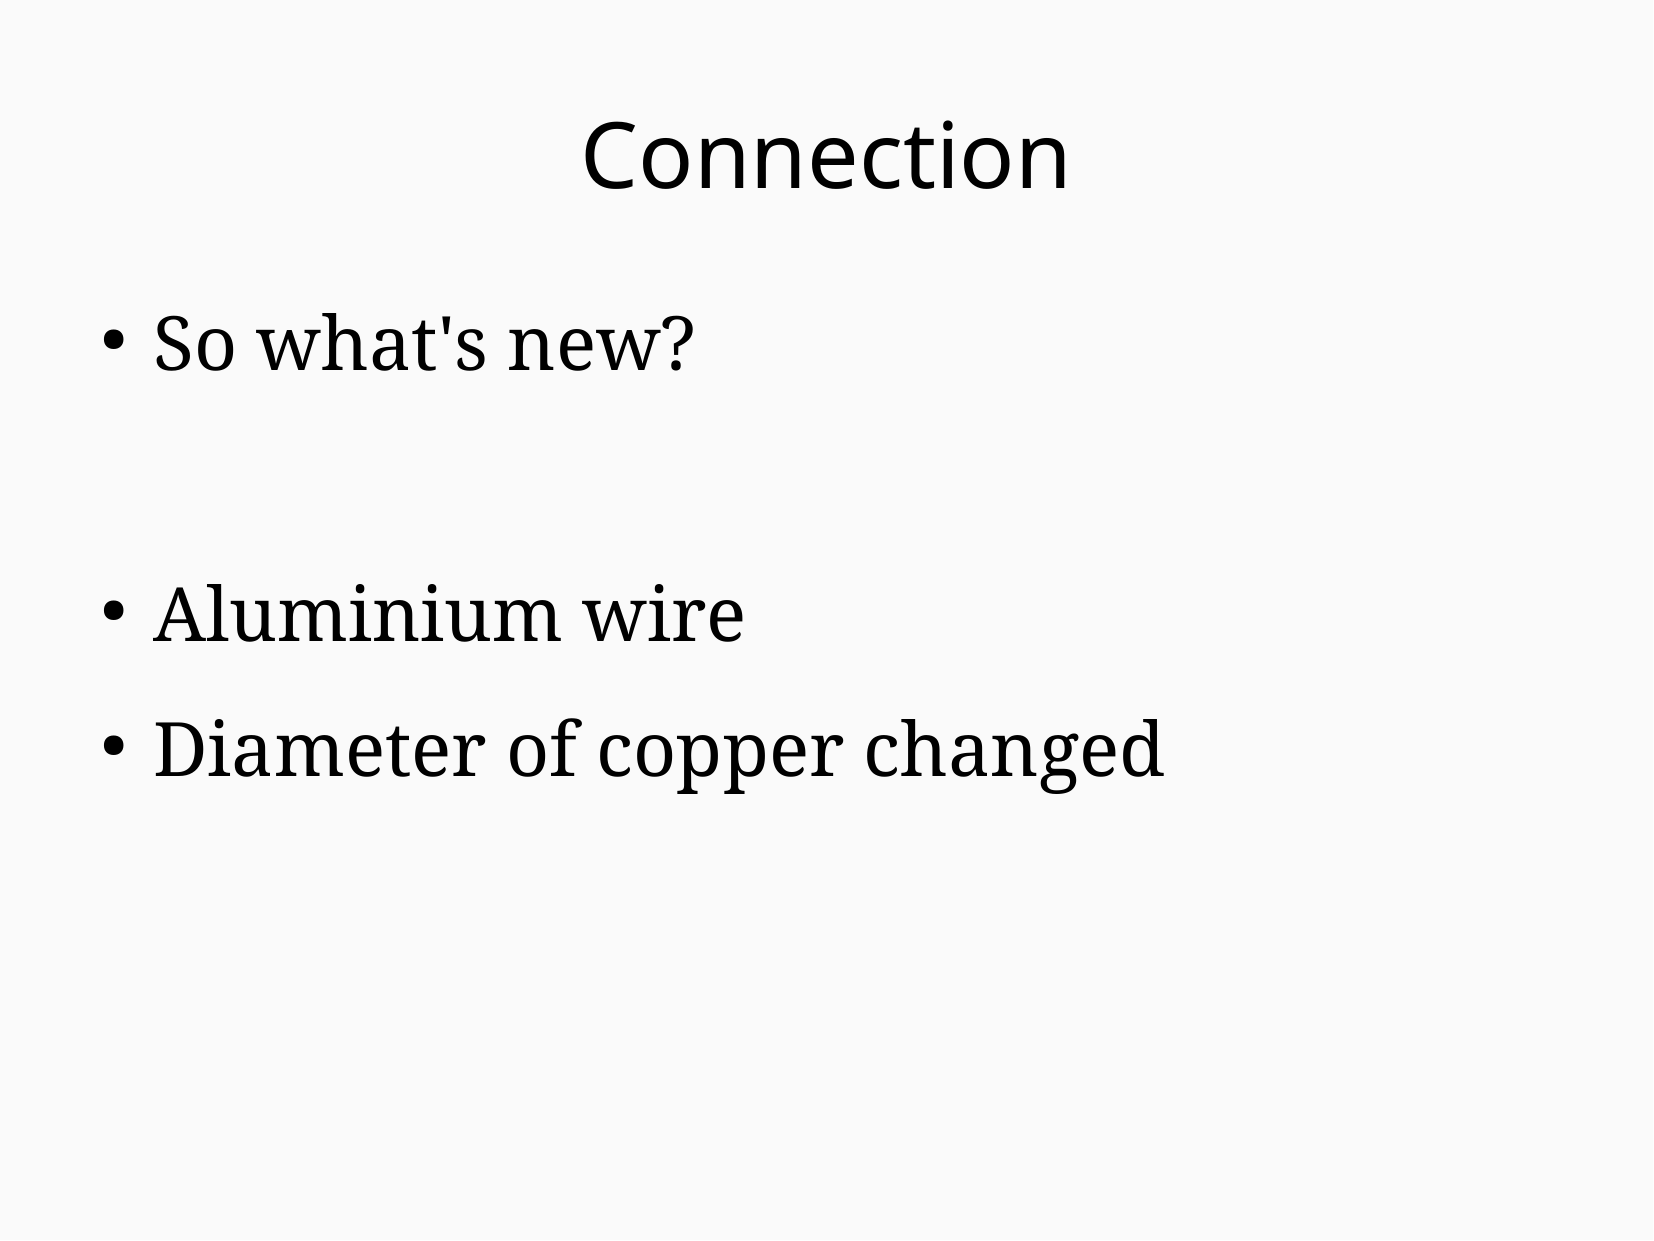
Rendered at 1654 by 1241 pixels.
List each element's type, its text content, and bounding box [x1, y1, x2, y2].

title Connection [82, 49, 1571, 257]
list So what's new? Aluminium wire Diameter of copper changed [82, 290, 1571, 1010]
